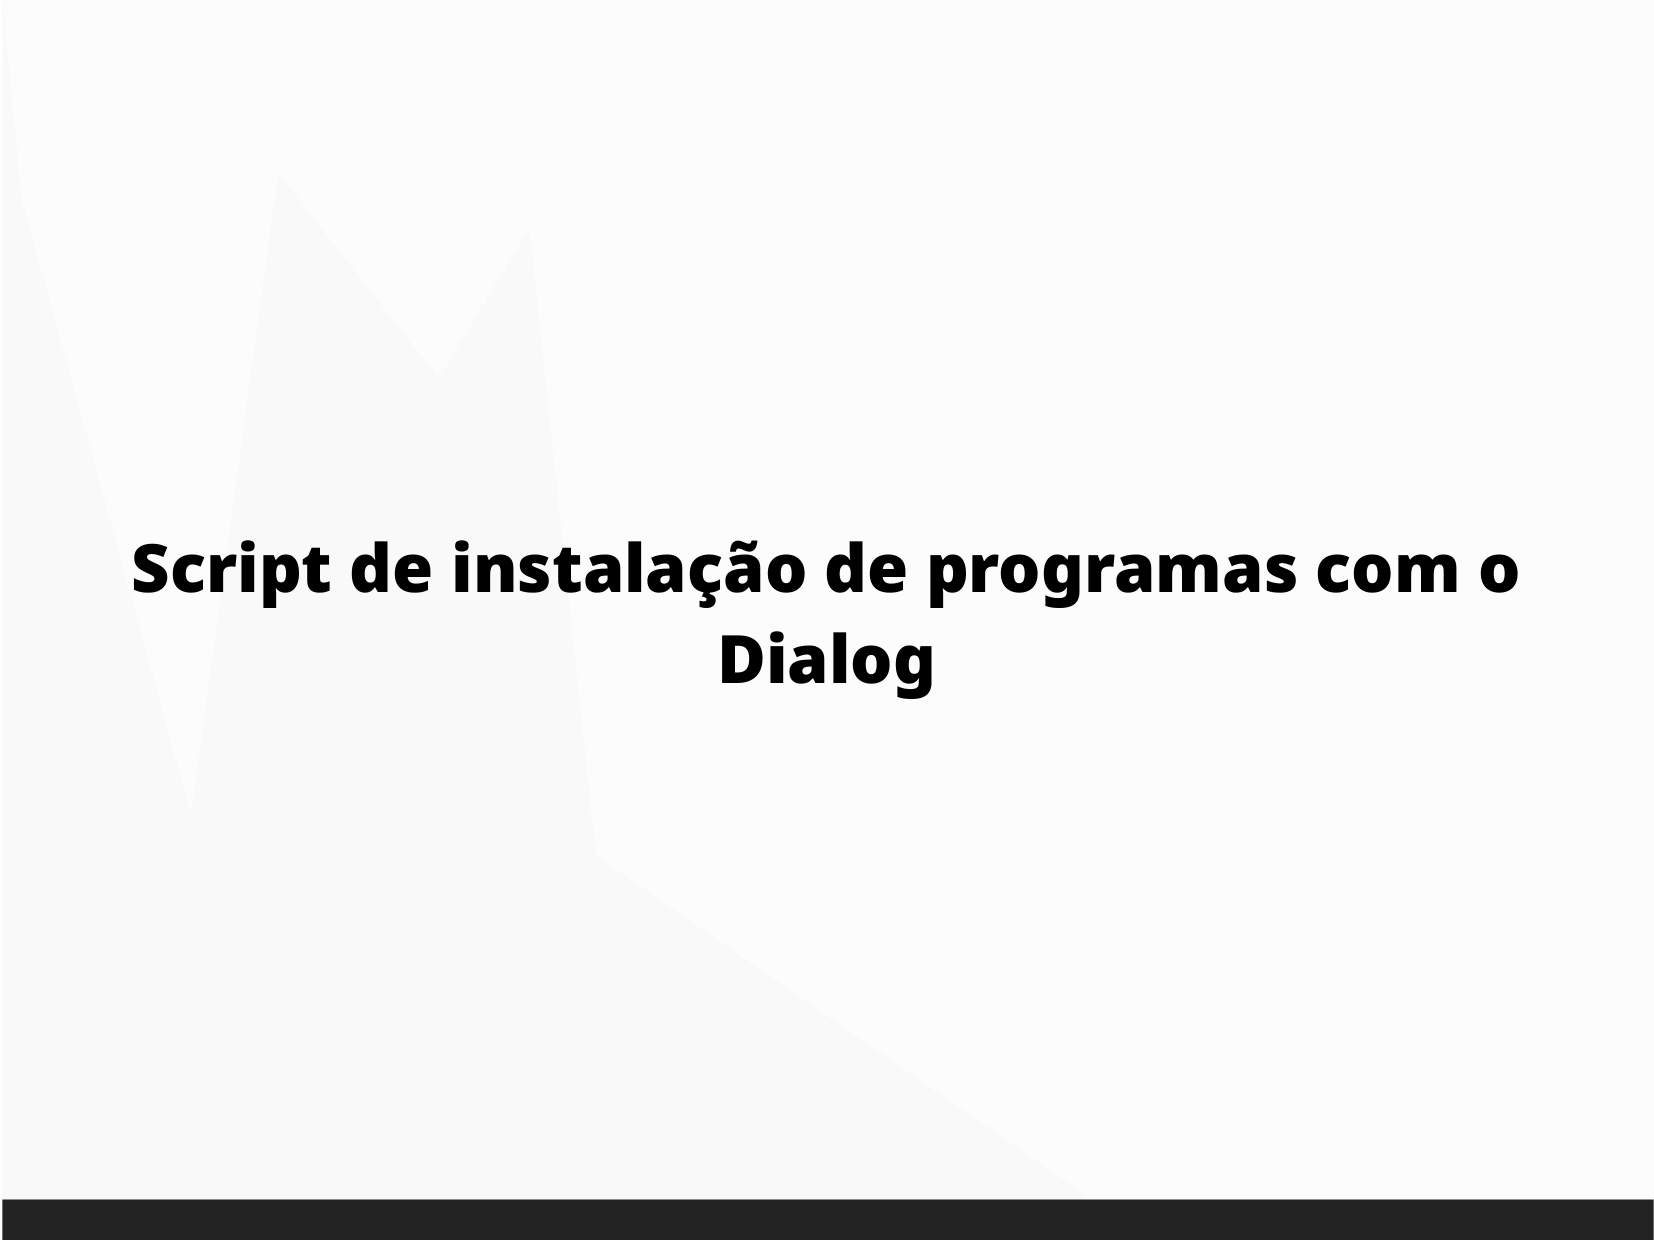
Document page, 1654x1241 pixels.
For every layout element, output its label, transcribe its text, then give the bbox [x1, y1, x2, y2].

picture [2, 0, 1654, 1241]
subtitle Script de instalação de programas com o Dialog [82, 132, 1571, 1093]
